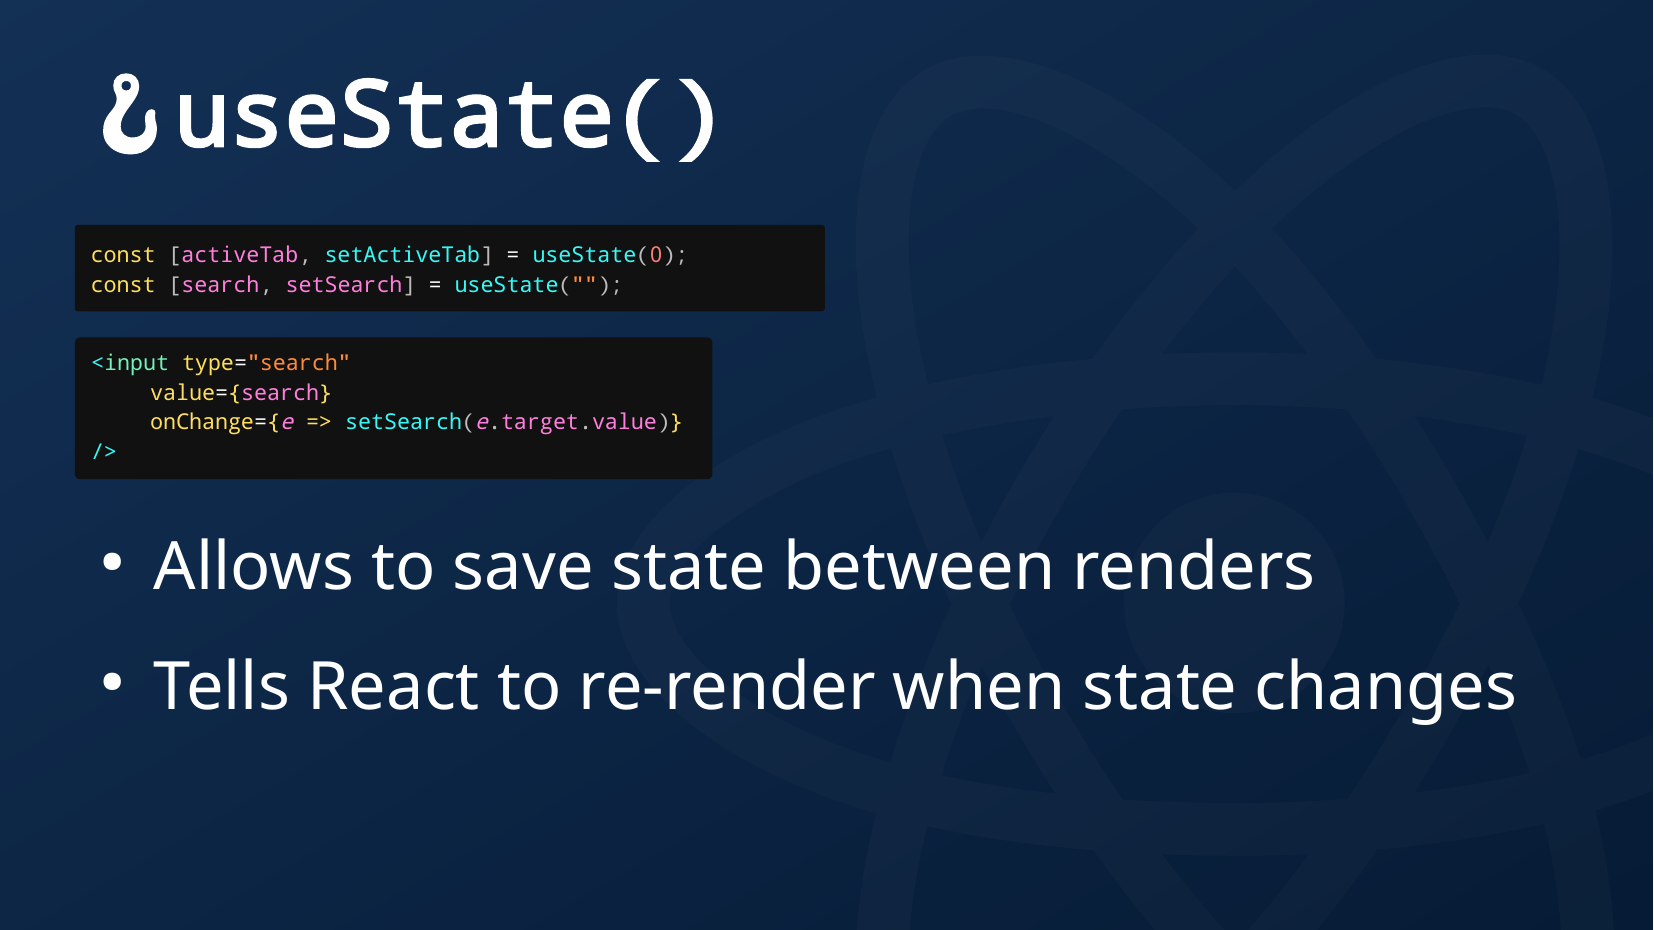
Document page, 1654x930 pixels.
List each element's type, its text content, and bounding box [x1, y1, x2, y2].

text_box const [activeTab, setActiveTab] = useState(0); const [search, setSearch] = useState(""); [74, 224, 825, 312]
title 🪝useState() [82, 37, 1571, 193]
list Allows to save state between renders Tells React to re-render when state changes [82, 517, 1571, 863]
text_box <input type="search" value={search} onChange={e => setSearch(e.target.value)} /> [74, 337, 713, 480]
